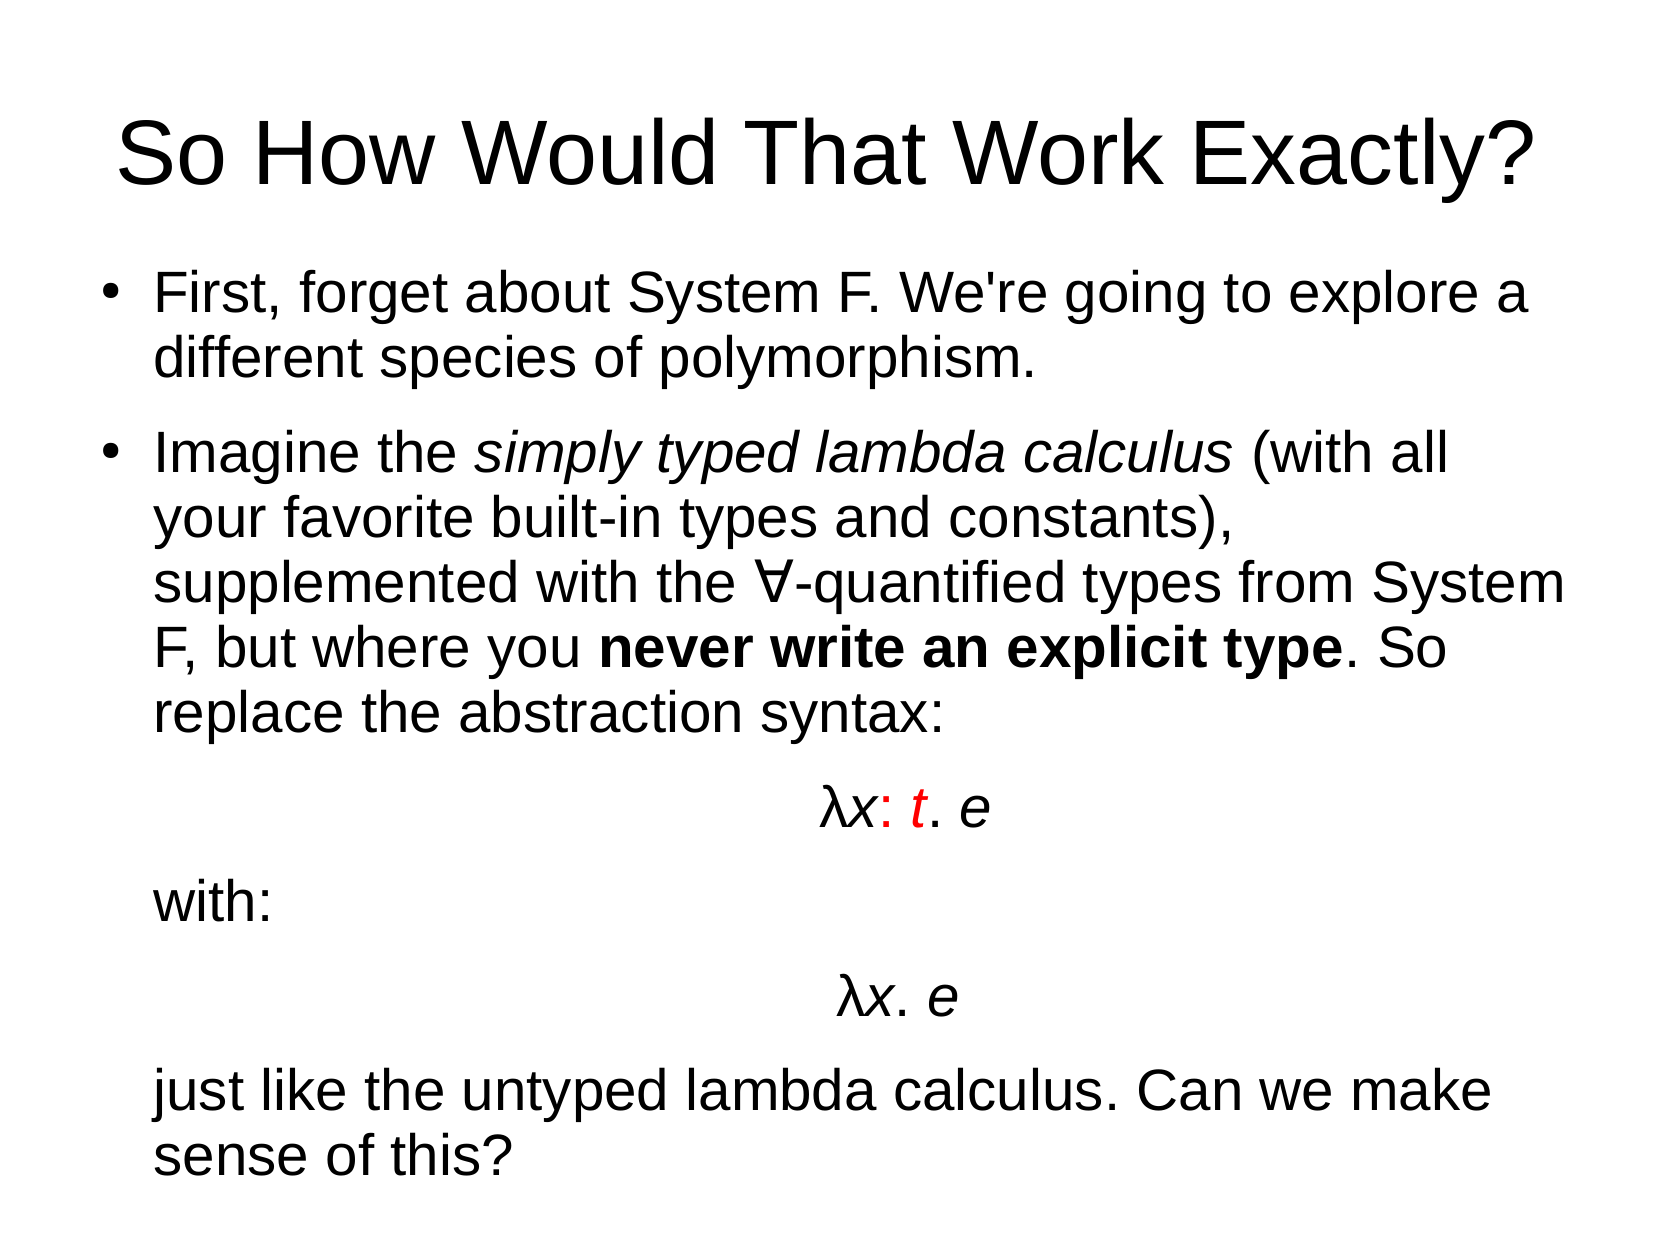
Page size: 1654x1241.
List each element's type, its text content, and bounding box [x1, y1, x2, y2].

title So How Would That Work Exactly? [82, 49, 1571, 257]
list First, forget about System F. We're going to explore a different species of polymorphism. Imagine the simply typed lambda calculus (with all your favorite built-in types and constants), supplemented with the ∀-quantified types from System F, but where you never write an explicit type. So replace the abstraction syntax: λx: t. e with: λx. e just like the untyped lambda calculus. Can we make sense of this? [82, 260, 1571, 1189]
